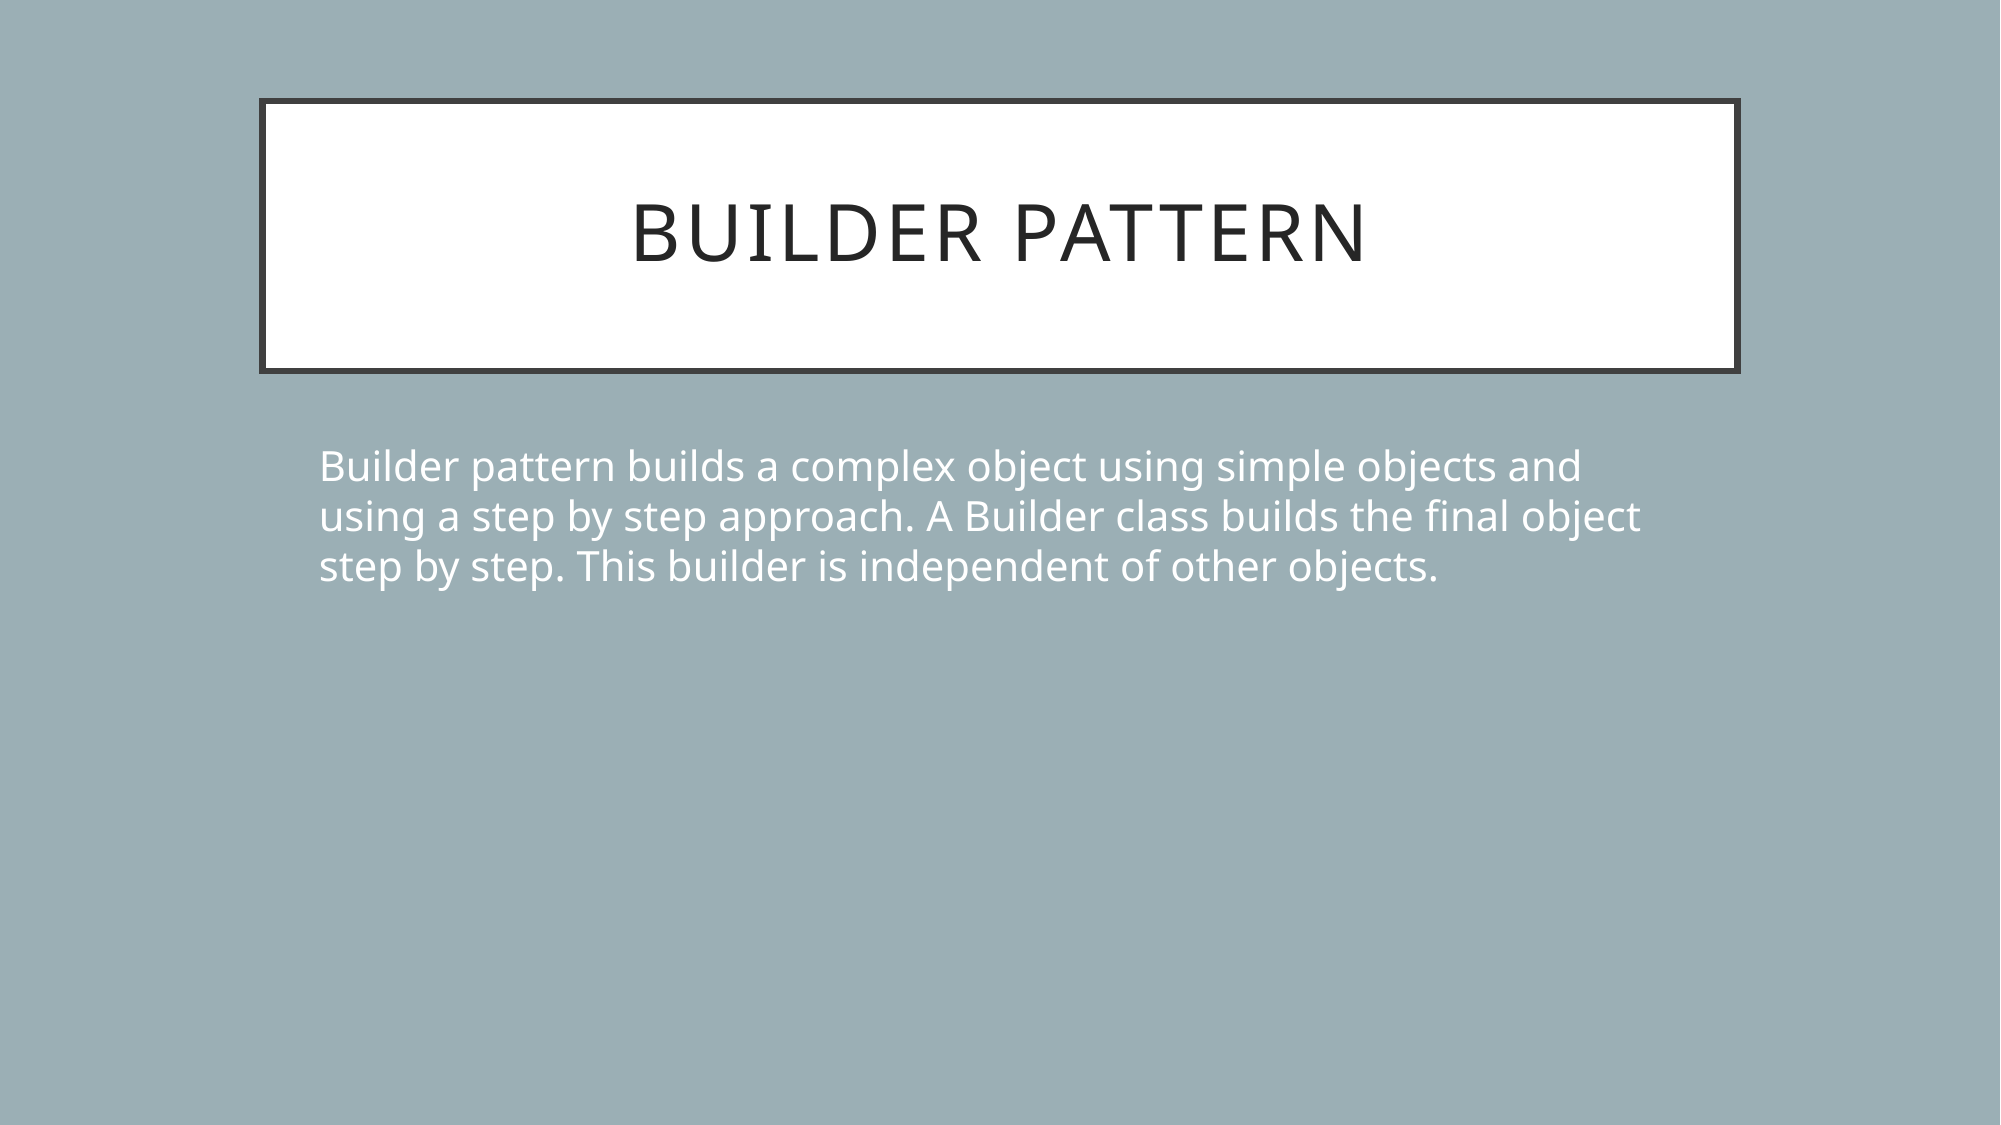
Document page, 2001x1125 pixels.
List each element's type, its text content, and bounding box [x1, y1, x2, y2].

title Builder pattern [262, 100, 1738, 371]
subtitle Builder pattern builds a complex object using simple objects and using a step by step approach. A Builder class builds the final object step by step. This builder is independent of other objects. [303, 432, 1688, 769]
